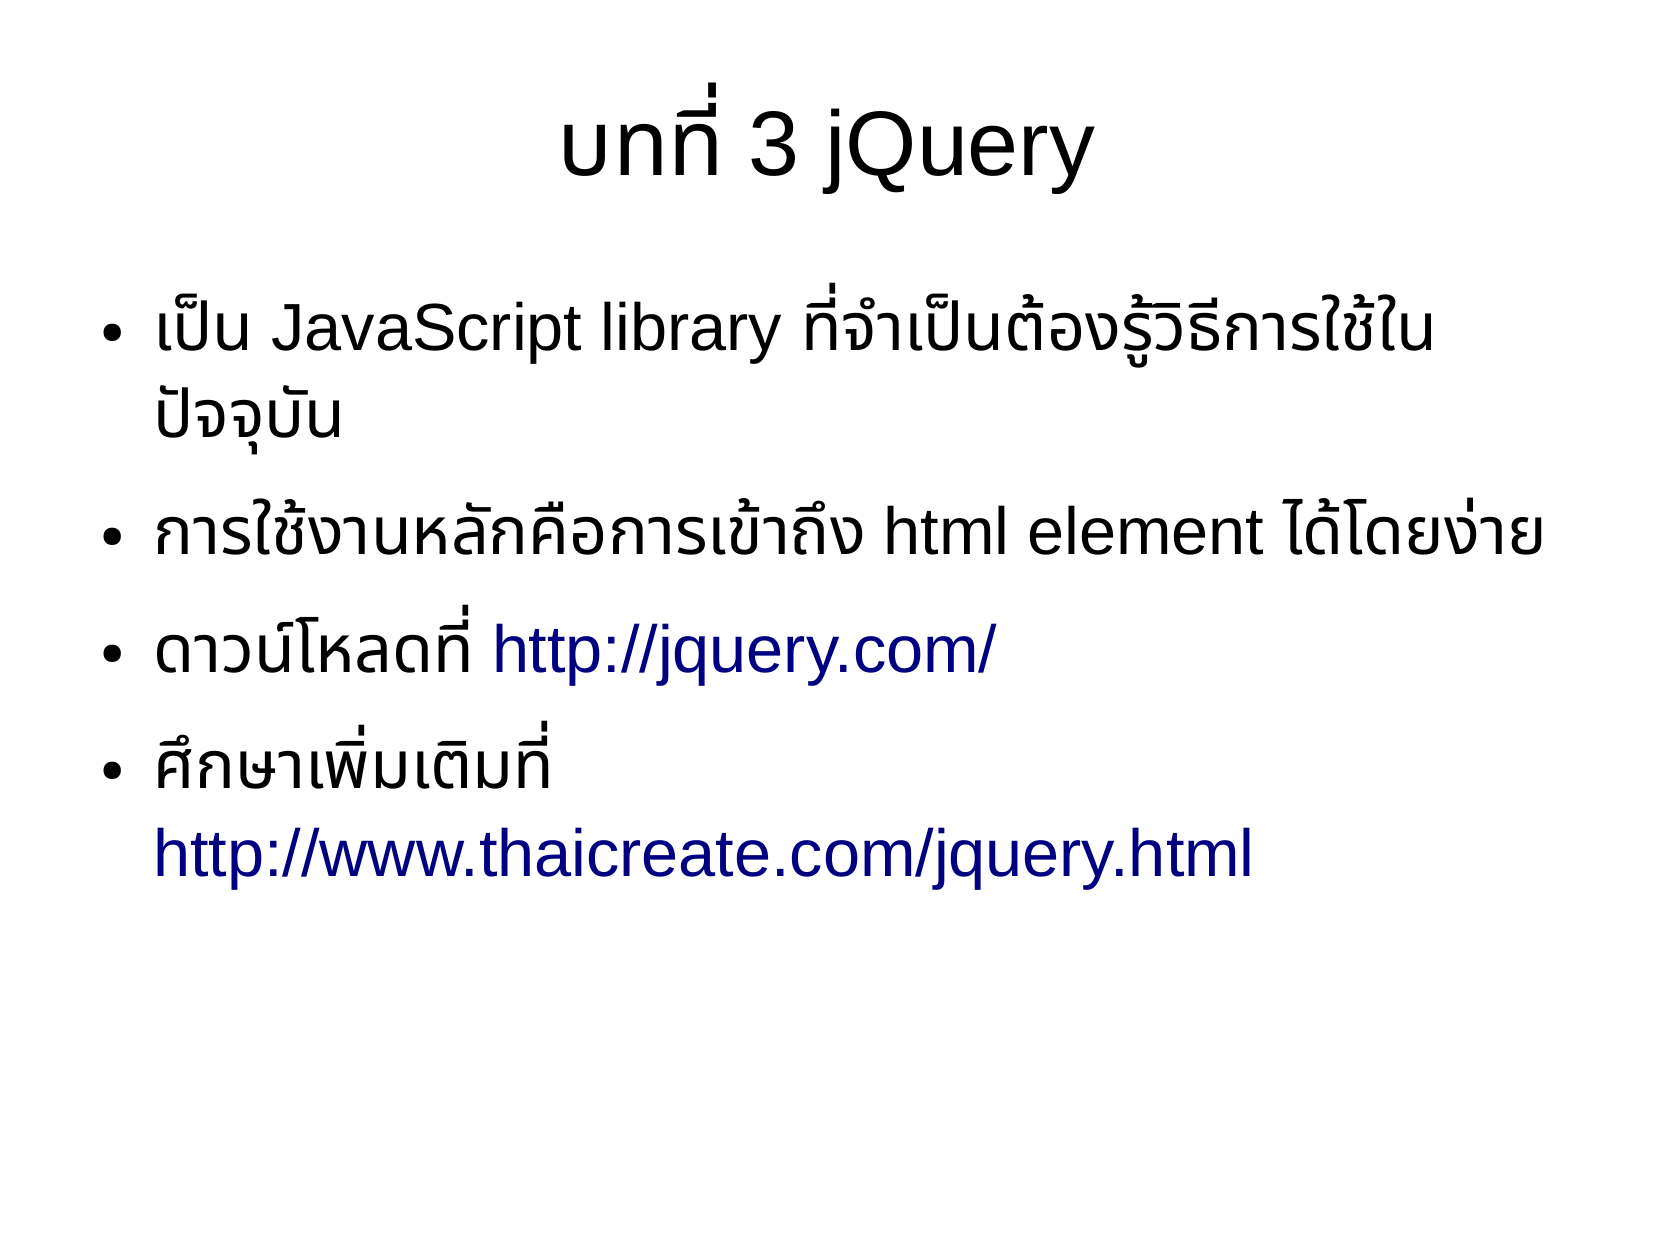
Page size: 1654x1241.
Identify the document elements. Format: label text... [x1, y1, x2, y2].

title บทที่ 3 jQuery [82, 49, 1571, 257]
list เป็น JavaScript library ที่จำเป็นต้องรู้วิธีการใช้ในปัจจุบัน การใช้งานหลักคือการเข้าถึง html element ได้โดยง่าย ดาวน์โหลดที่ http://jquery.com/ ศึกษาเพิ่มเติมที่ http://www.thaicreate.com/jquery.html [82, 290, 1571, 1010]
